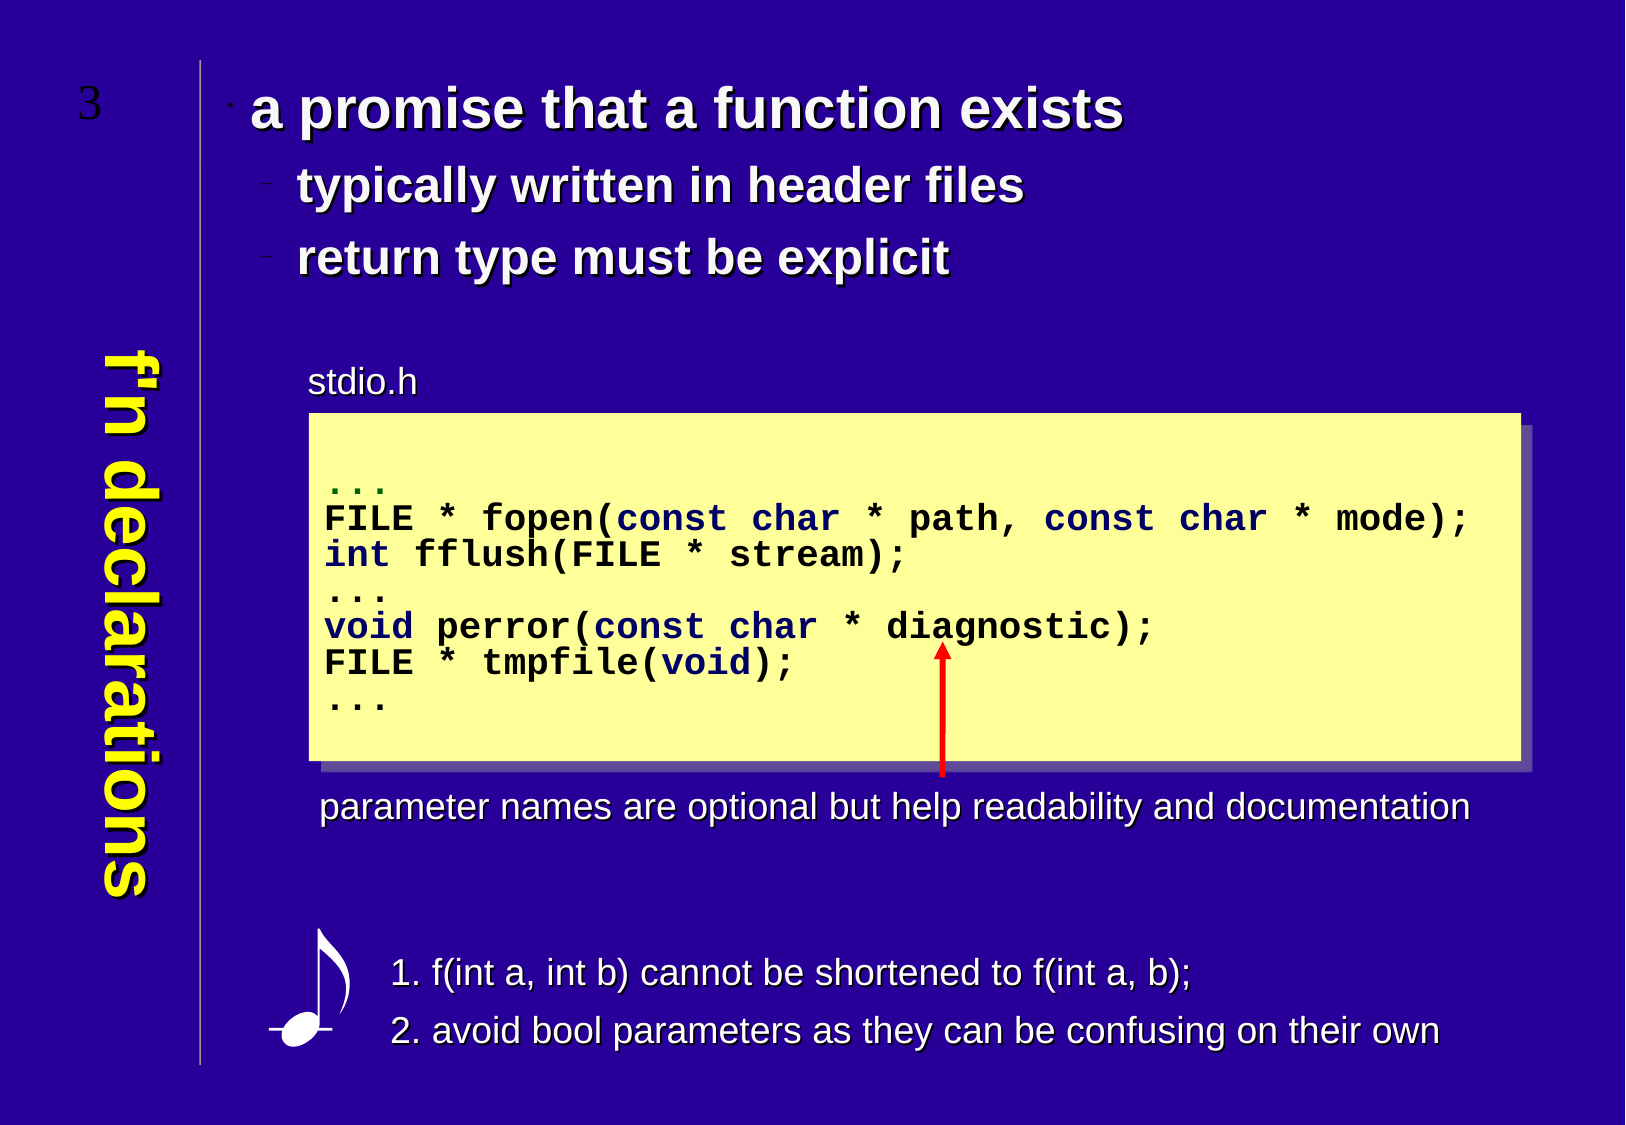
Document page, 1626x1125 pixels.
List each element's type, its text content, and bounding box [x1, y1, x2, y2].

list a promise that a function exists typically written in header files return type must be explicit [212, 62, 1550, 1063]
text_box parameter names are optional but help readability and documentation [304, 774, 1522, 836]
text_box 2. avoid bool parameters as they can be confusing on their own [375, 998, 1534, 1060]
text_box ... FILE * fopen(const char * path, const char * mode); int fflush(FILE * stream); ... void perror(const char * diagnostic); FILE * tmpfile(void); ... [308, 413, 1522, 762]
title f'n declarations [50, 187, 188, 1063]
text_box 1. f(int a, int b) cannot be shortened to f(int a, b); [375, 940, 1309, 998]
text_box [268, 928, 350, 1047]
text_box stdio.h [292, 349, 813, 411]
